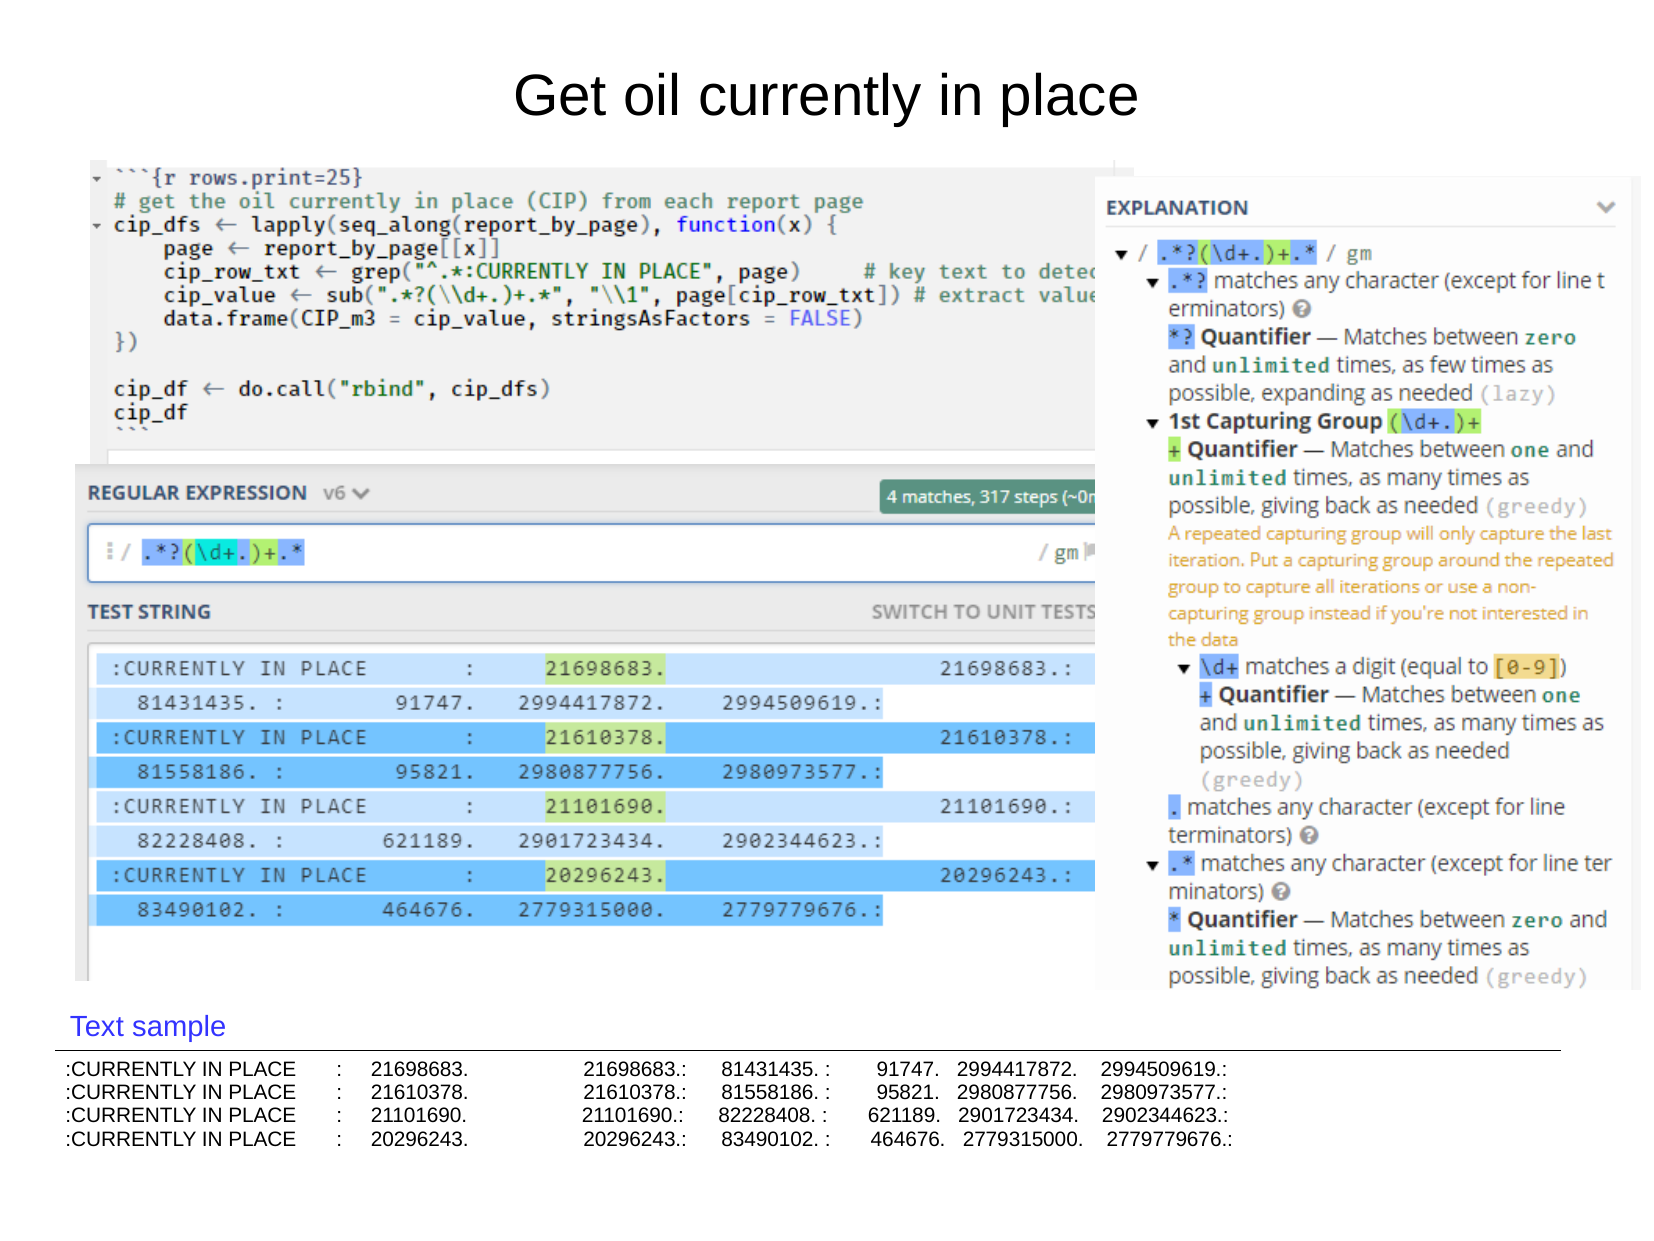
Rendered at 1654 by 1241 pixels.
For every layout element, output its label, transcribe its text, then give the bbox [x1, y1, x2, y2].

text_box :CURRENTLY IN PLACE : 21698683. 21698683.: 81431435. : 91747. 2994417872. 2994509619.: :CURRENTLY IN PLACE : 21610378. 21610378.: 81558186. : 95821. 2980877756. 2980973577.: :CURRENTLY IN PLACE : 21101690. 21101690.: 82228408. : 621189. 2901723434. 2902344623.: :CURRENTLY IN PLACE : 20296243. 20296243.: 83490102. : 464676. 2779315000. 2779779676.: [45, 1050, 1570, 1216]
text_box Text sample [55, 1002, 241, 1050]
picture [75, 161, 1641, 991]
title Get oil currently in place [82, 30, 1571, 161]
